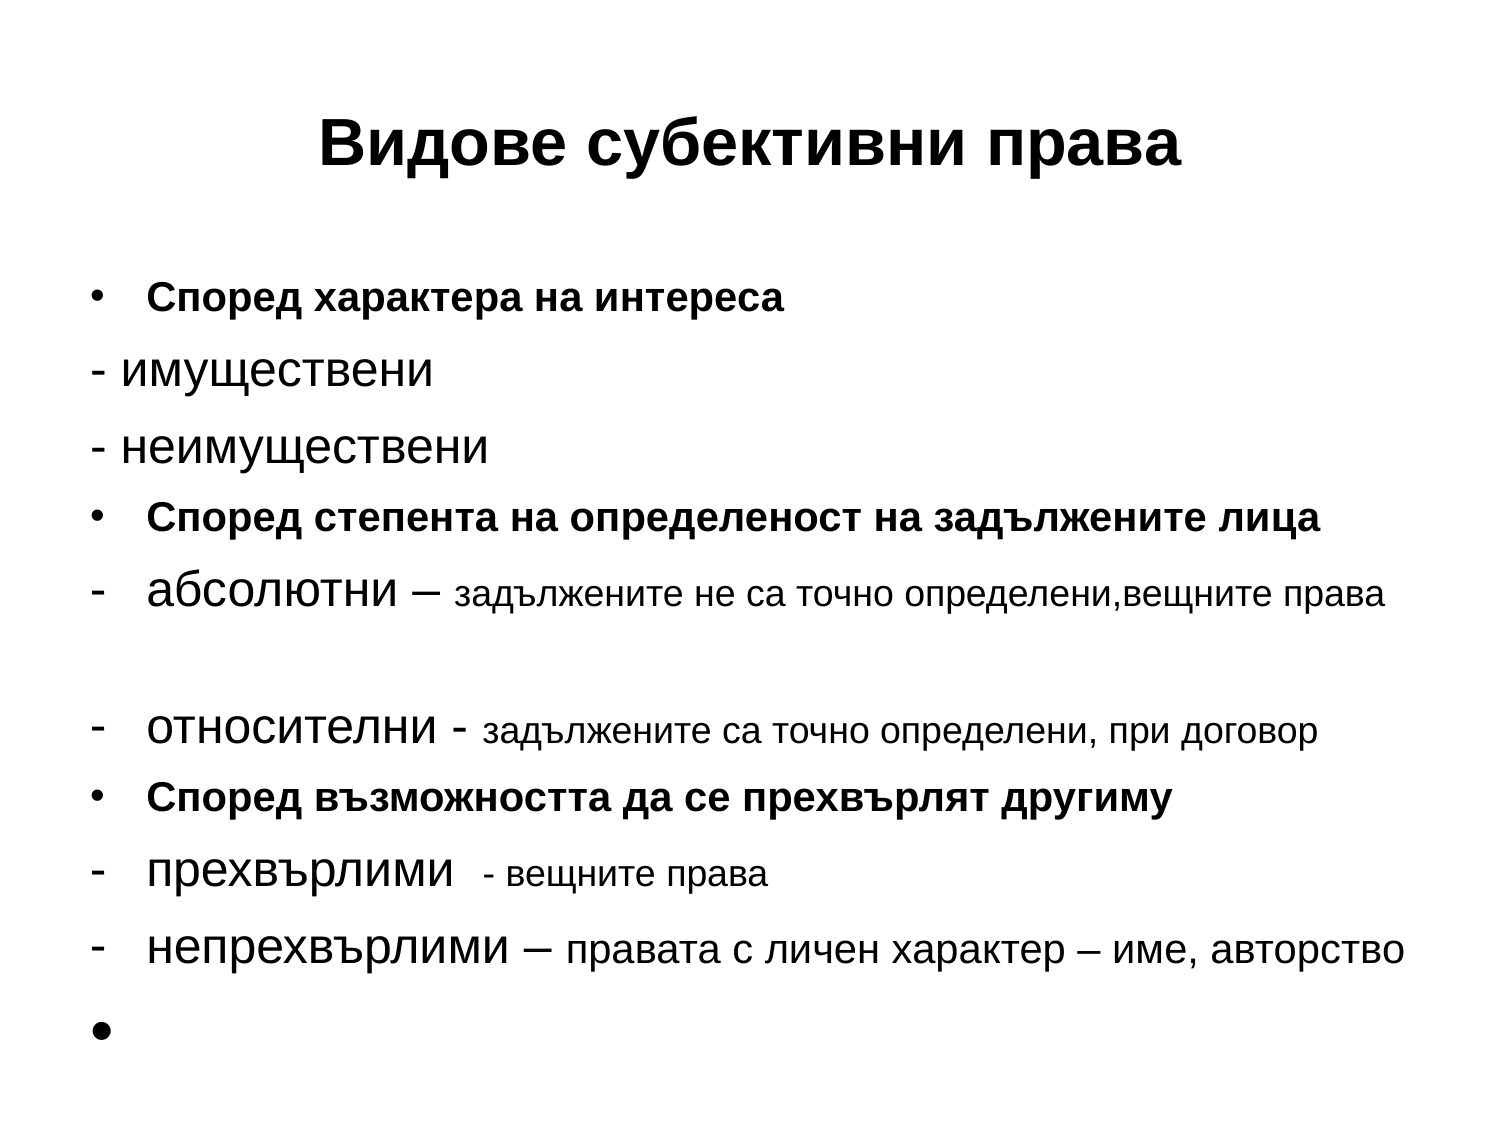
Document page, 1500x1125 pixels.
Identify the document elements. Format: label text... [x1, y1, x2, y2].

list Според характера на интереса - имуществени - неимуществени Според степента на определеност на задължените лица абсолютни – задължените не са точно определени,вещните права относителни - задължените са точно определени, при договор Според възможността да се прехвърлят другиму прехвърлими - вещните права непрехвърлими – правата с личен характер – име, авторство [75, 262, 1426, 1005]
title Видове субективни права [75, 45, 1426, 233]
